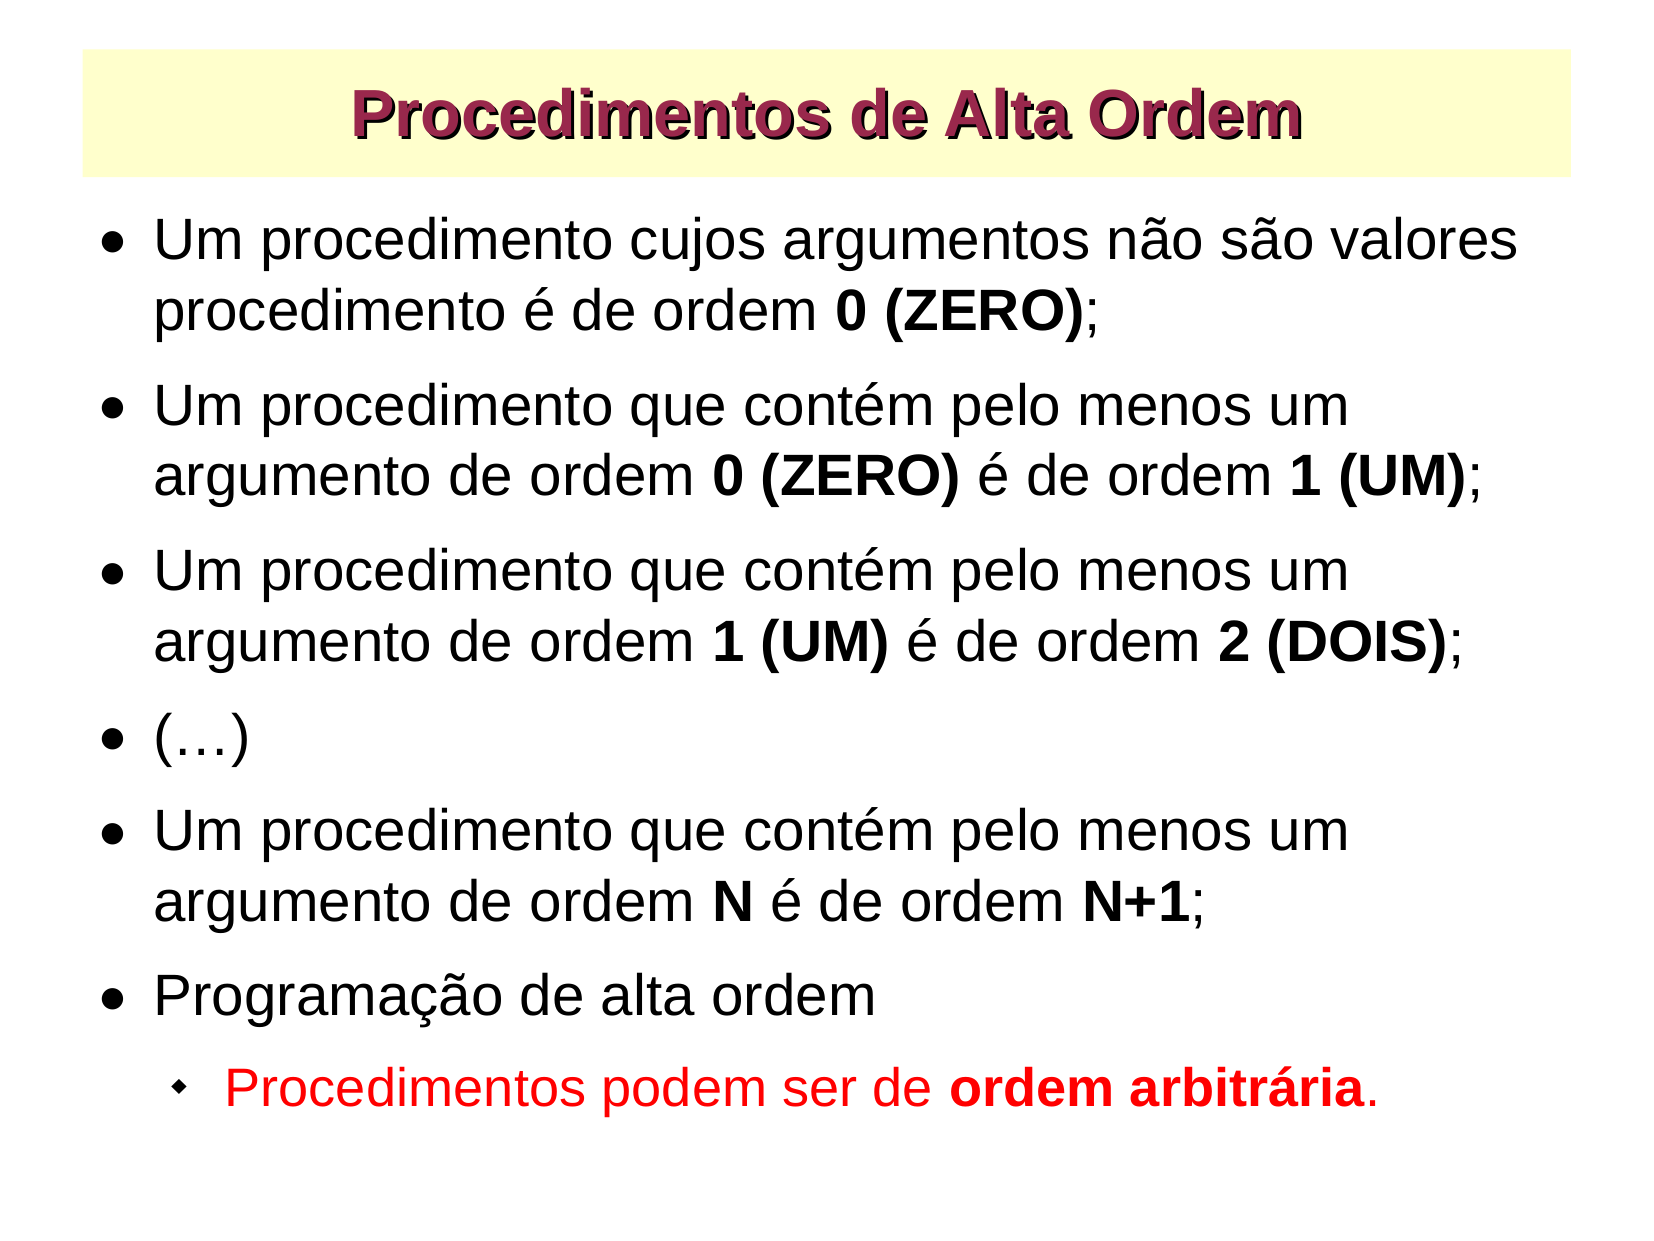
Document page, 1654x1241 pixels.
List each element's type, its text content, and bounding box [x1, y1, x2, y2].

title Procedimentos de Alta Ordem [82, 49, 1571, 178]
list Um procedimento cujos argumentos não são valores procedimento é de ordem 0 (ZERO); Um procedimento que contém pelo menos um argumento de ordem 0 (ZERO) é de ordem 1 (UM); Um procedimento que contém pelo menos um argumento de ordem 1 (UM) é de ordem 2 (DOIS); (…) Um procedimento que contém pelo menos um argumento de ordem N é de ordem N+1; Programação de alta ordem Procedimentos podem ser de ordem arbitrária. [82, 206, 1571, 1152]
